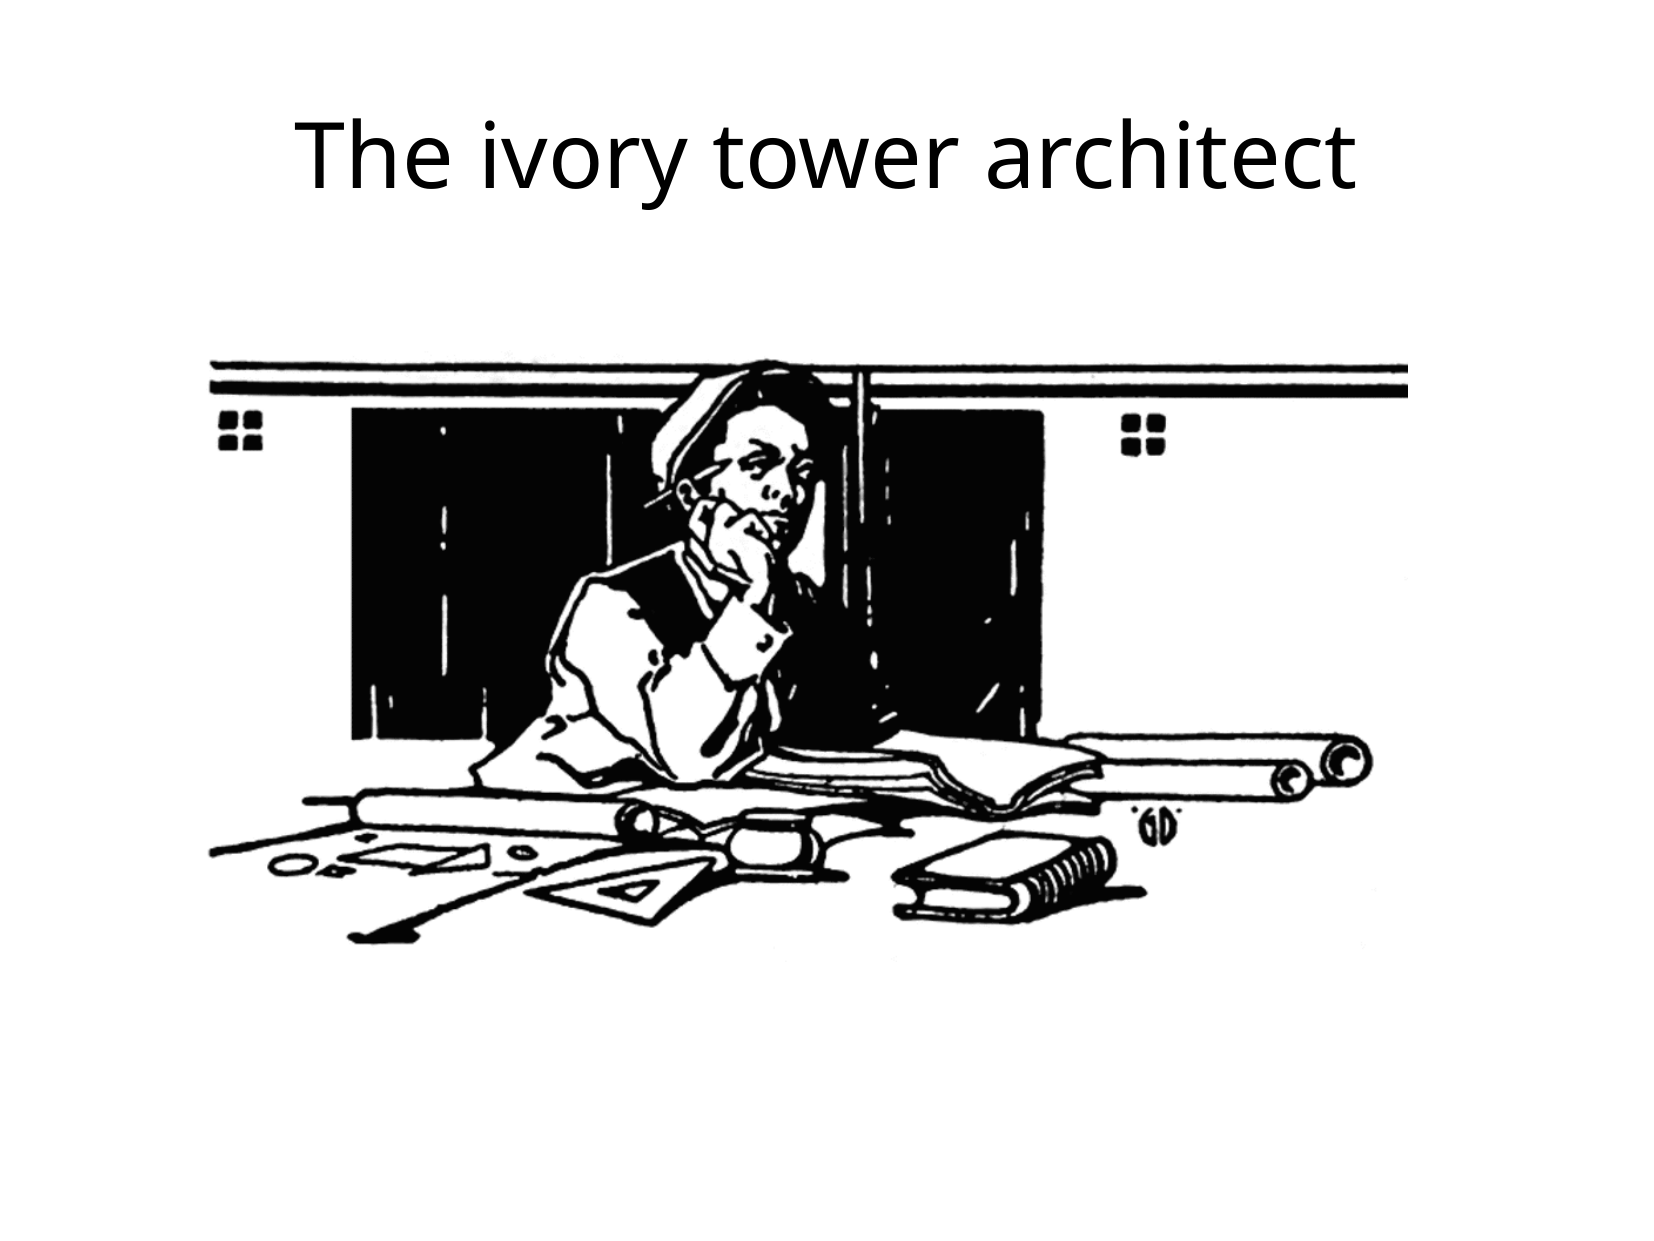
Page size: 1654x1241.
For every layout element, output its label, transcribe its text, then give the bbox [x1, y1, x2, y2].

picture [205, 342, 1408, 962]
title The ivory tower architect [82, 49, 1571, 257]
